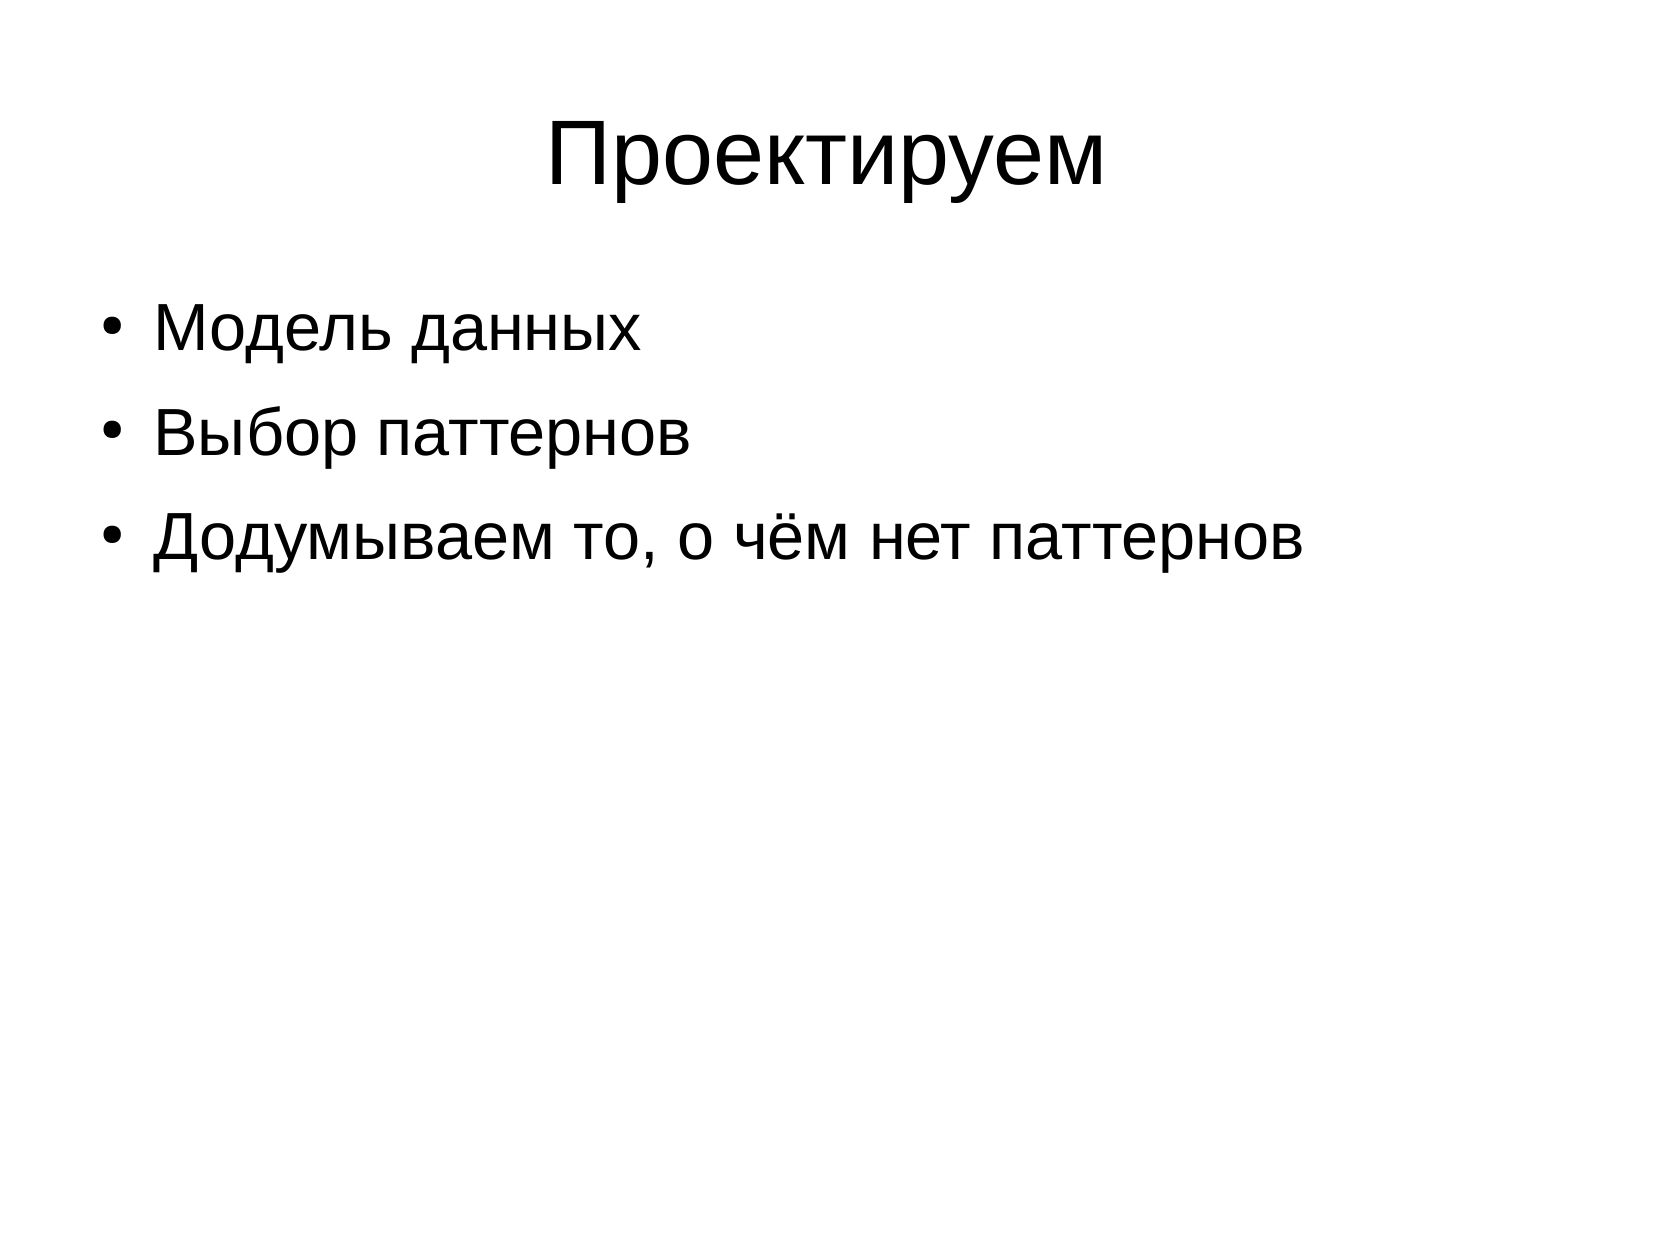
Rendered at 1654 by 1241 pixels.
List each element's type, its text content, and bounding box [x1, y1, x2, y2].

list Модель данных Выбор паттернов Додумываем то, о чём нет паттернов [82, 290, 1571, 1010]
title Проектируем [82, 49, 1571, 257]
